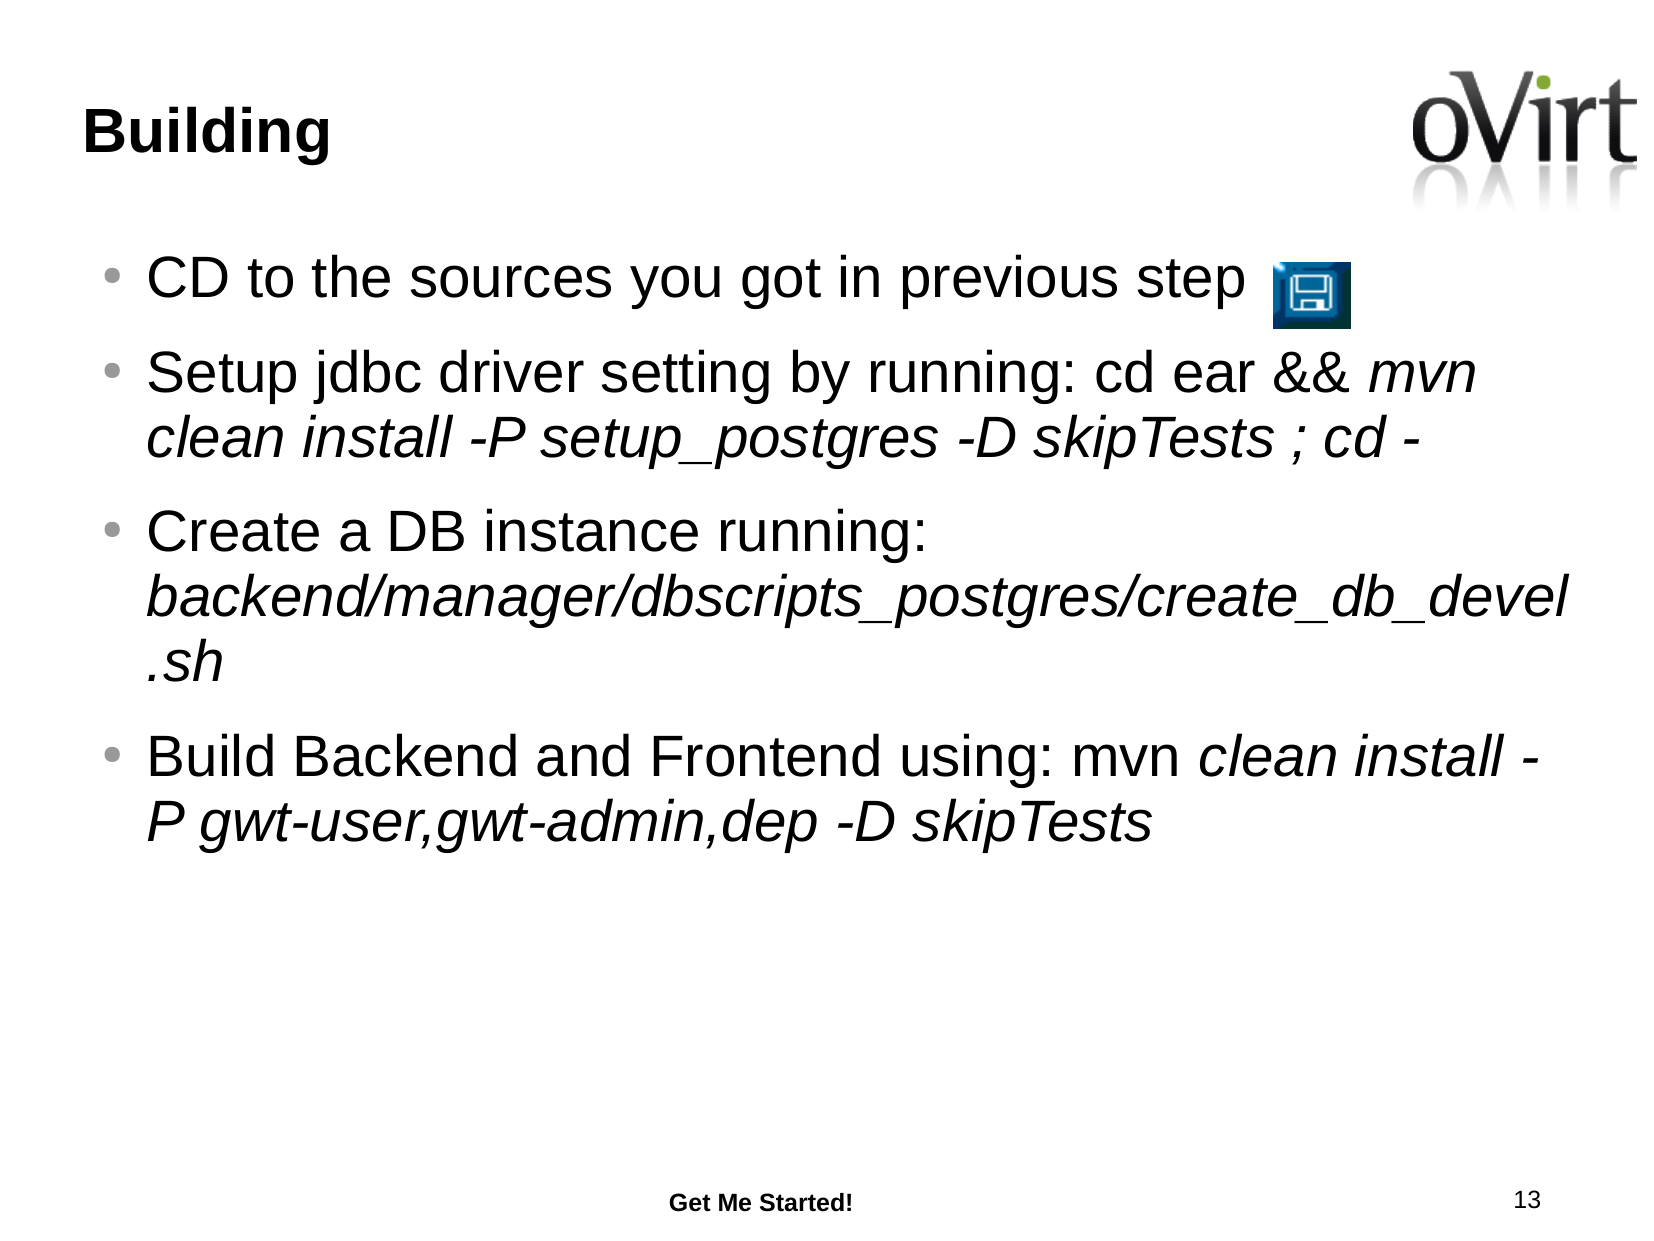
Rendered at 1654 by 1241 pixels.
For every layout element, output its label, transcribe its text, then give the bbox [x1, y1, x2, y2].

list CD to the sources you got in previous step Setup jdbc driver setting by running: cd ear && mvn clean install -P setup_postgres -D skipTests ; cd - Create a DB instance running: backend/manager/dbscripts_postgres/create_db_devel.sh Build Backend and Frontend using: mvn clean install -P gwt-user,gwt-admin,dep -D skipTests [86, 244, 1576, 1039]
picture [1290, 275, 1332, 311]
picture [1273, 262, 1351, 329]
title Building [82, 37, 1303, 226]
picture [1413, 63, 1637, 212]
picture [1273, 262, 1285, 272]
